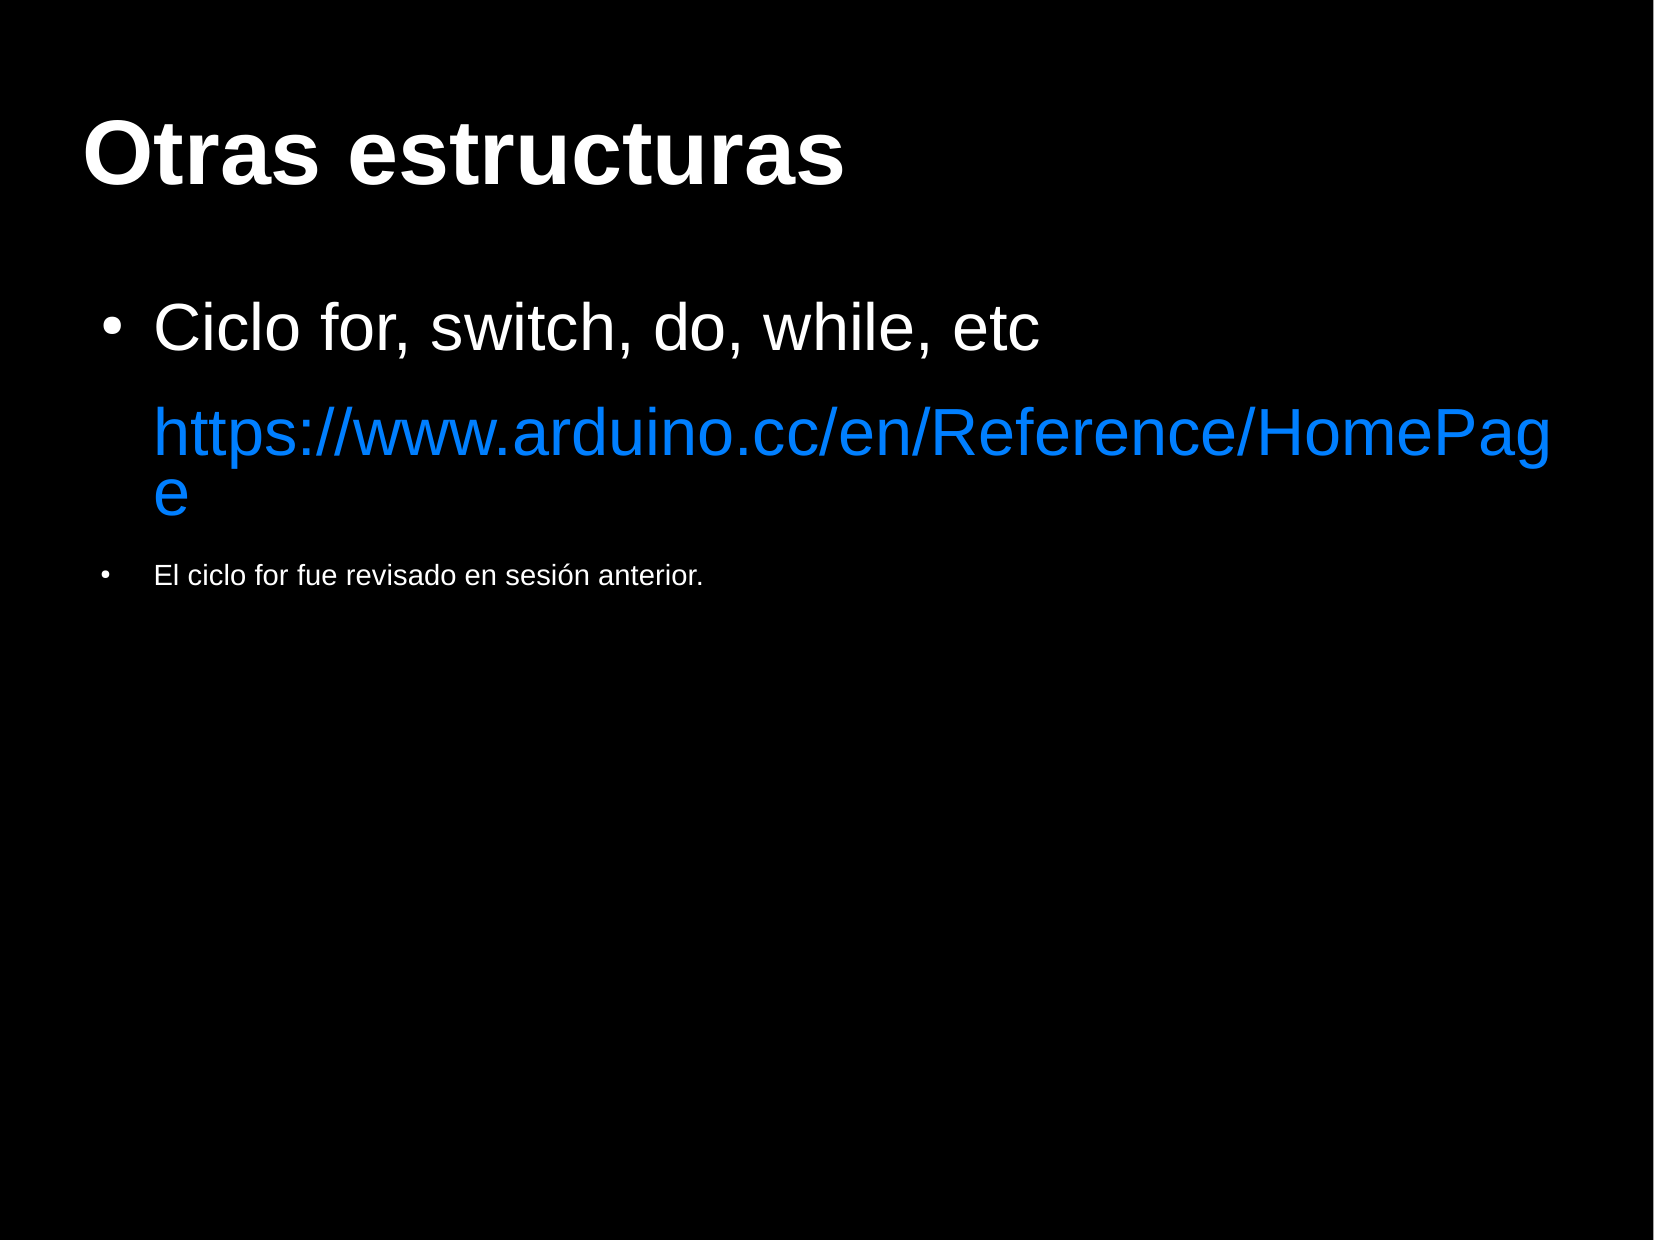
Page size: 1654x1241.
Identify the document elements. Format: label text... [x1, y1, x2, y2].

list Ciclo for, switch, do, while, etc https://www.arduino.cc/en/Reference/HomePage El ciclo for fue revisado en sesión anterior. [82, 290, 1571, 1010]
title Otras estructuras [82, 49, 1571, 257]
